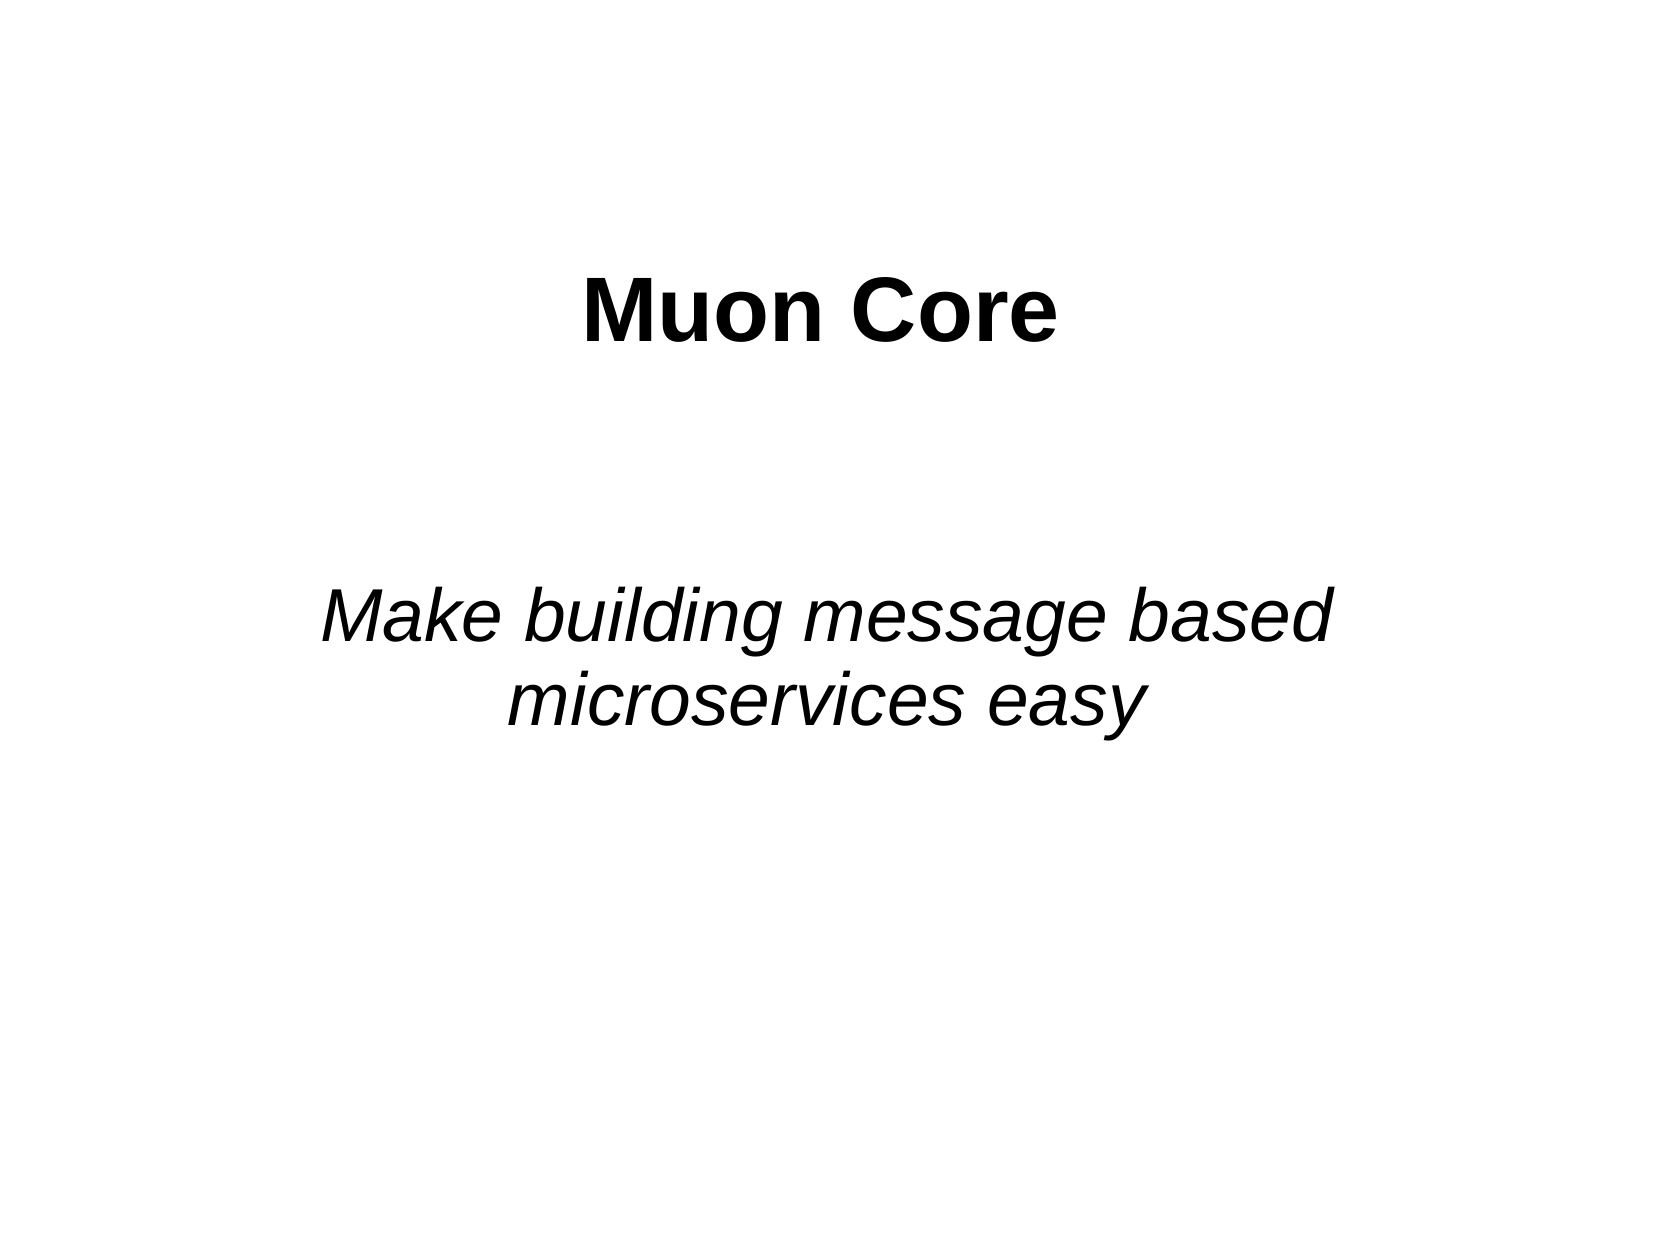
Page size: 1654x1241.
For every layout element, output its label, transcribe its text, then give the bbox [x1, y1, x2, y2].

text_box Make building message based microservices easy [147, 531, 1506, 784]
title Muon Core [76, 206, 1565, 414]
